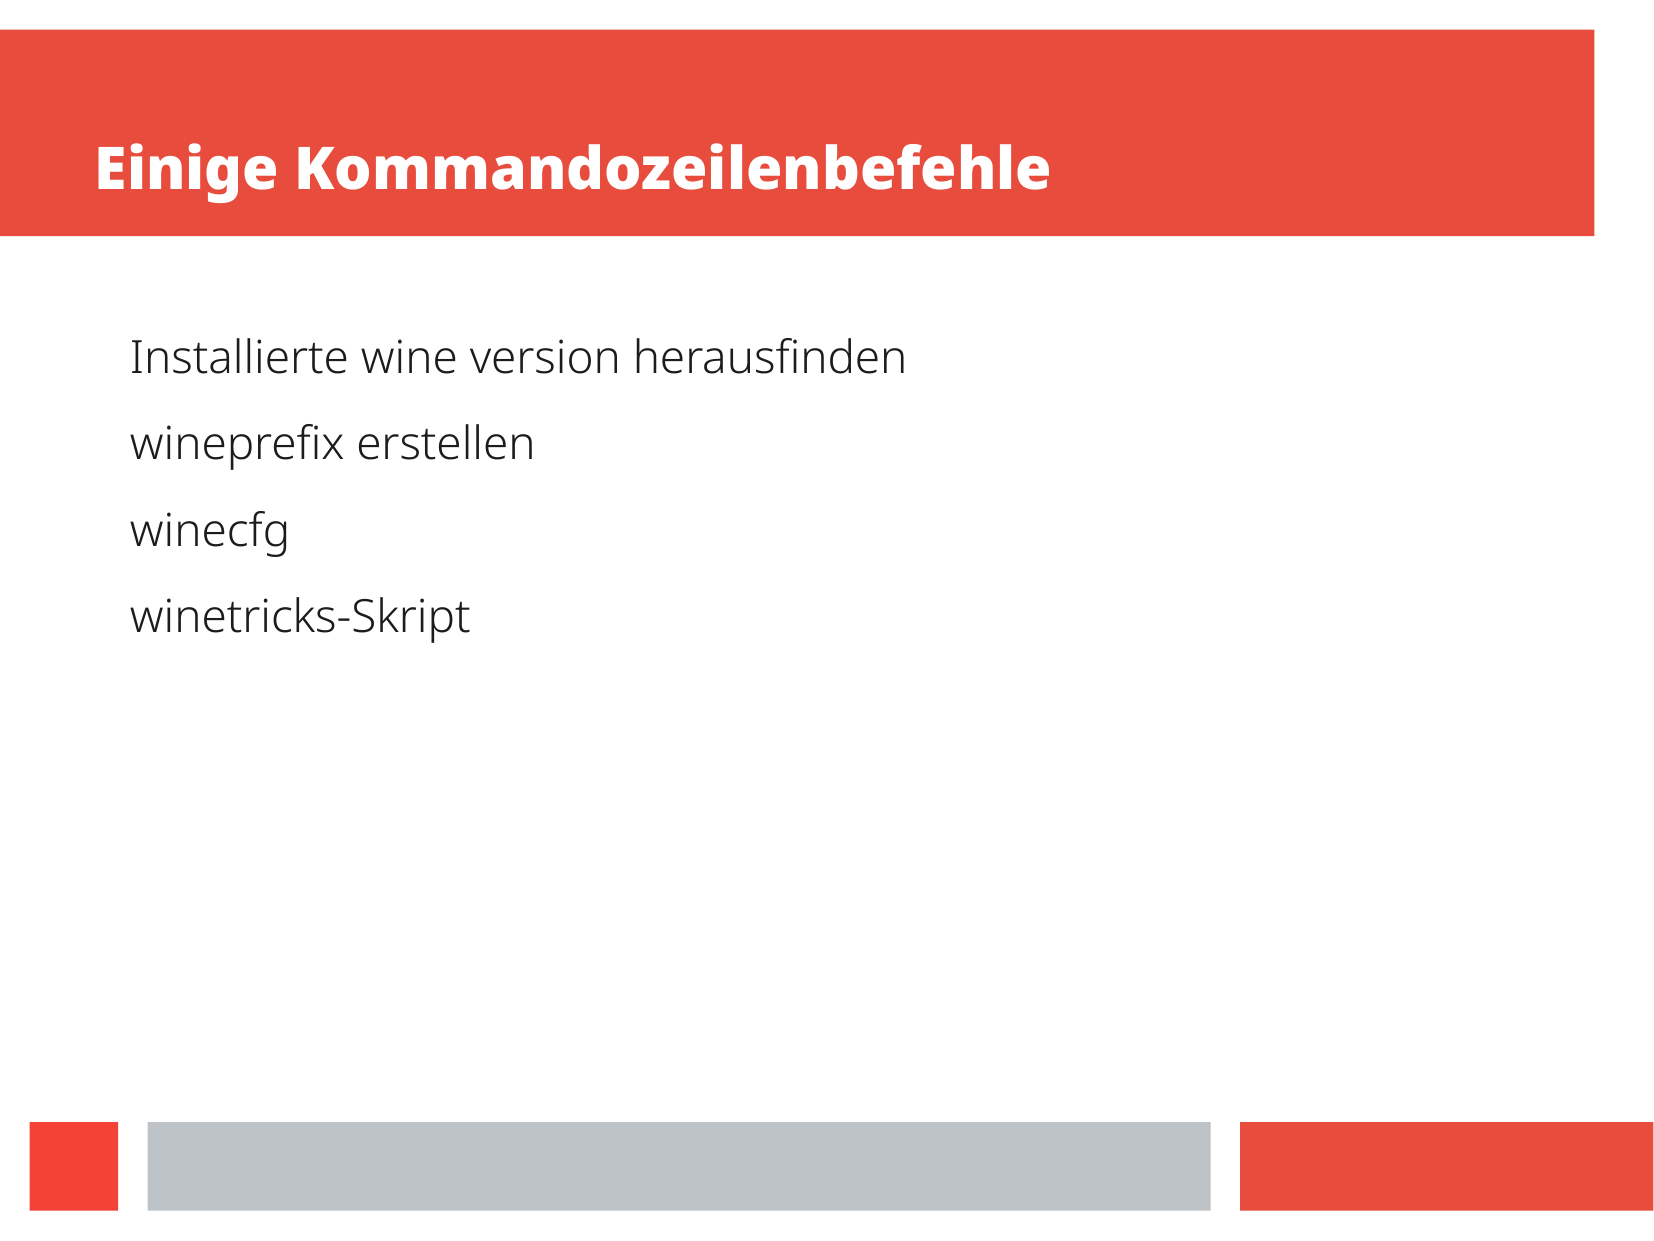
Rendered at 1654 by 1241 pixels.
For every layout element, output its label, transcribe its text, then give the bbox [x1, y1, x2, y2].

list Installierte wine version herausfinden wineprefix erstellen winecfg winetricks-Skript [59, 324, 1565, 1093]
title Einige Kommandozeilenbefehle [59, 59, 1595, 207]
